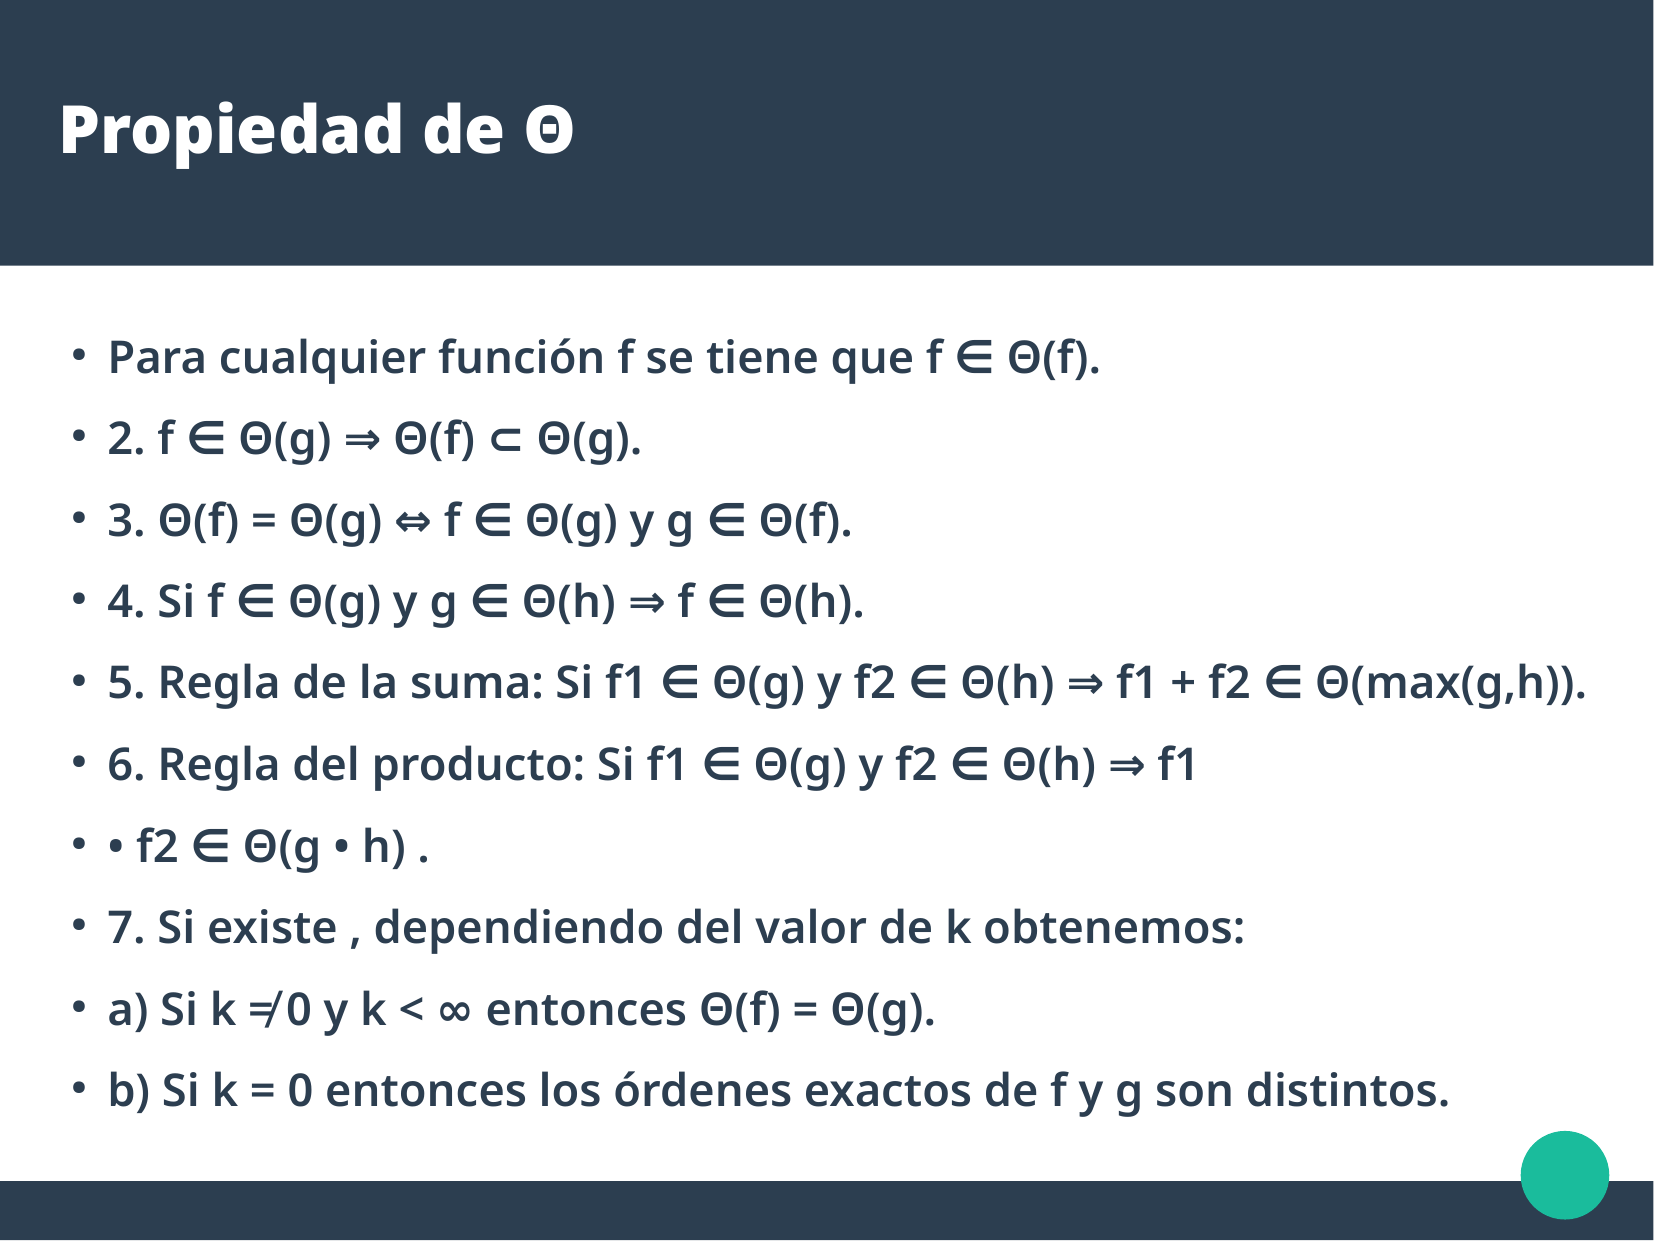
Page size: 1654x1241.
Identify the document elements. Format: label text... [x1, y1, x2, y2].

title Propiedad de Θ [59, 49, 1595, 207]
list Para cualquier función f se tiene que f ∈ Θ(f). 2. f ∈ Θ(g) ⇒ Θ(f) ⊂ Θ(g). 3. Θ(f) = Θ(g) ⇔ f ∈ Θ(g) y g ∈ Θ(f). 4. Si f ∈ Θ(g) y g ∈ Θ(h) ⇒ f ∈ Θ(h). 5. Regla de la suma: Si f1 ∈ Θ(g) y f2 ∈ Θ(h) ⇒ f1 + f2 ∈ Θ(max(g,h)). 6. Regla del producto: Si f1 ∈ Θ(g) y f2 ∈ Θ(h) ⇒ f1 • f2 ∈ Θ(g • h) . 7. Si existe , dependiendo del valor de k obtenemos: a) Si k ≠ 0 y k < ∞ entonces Θ(f) = Θ(g). b) Si k = 0 entonces los órdenes exactos de f y g son distintos. [59, 324, 1595, 1152]
